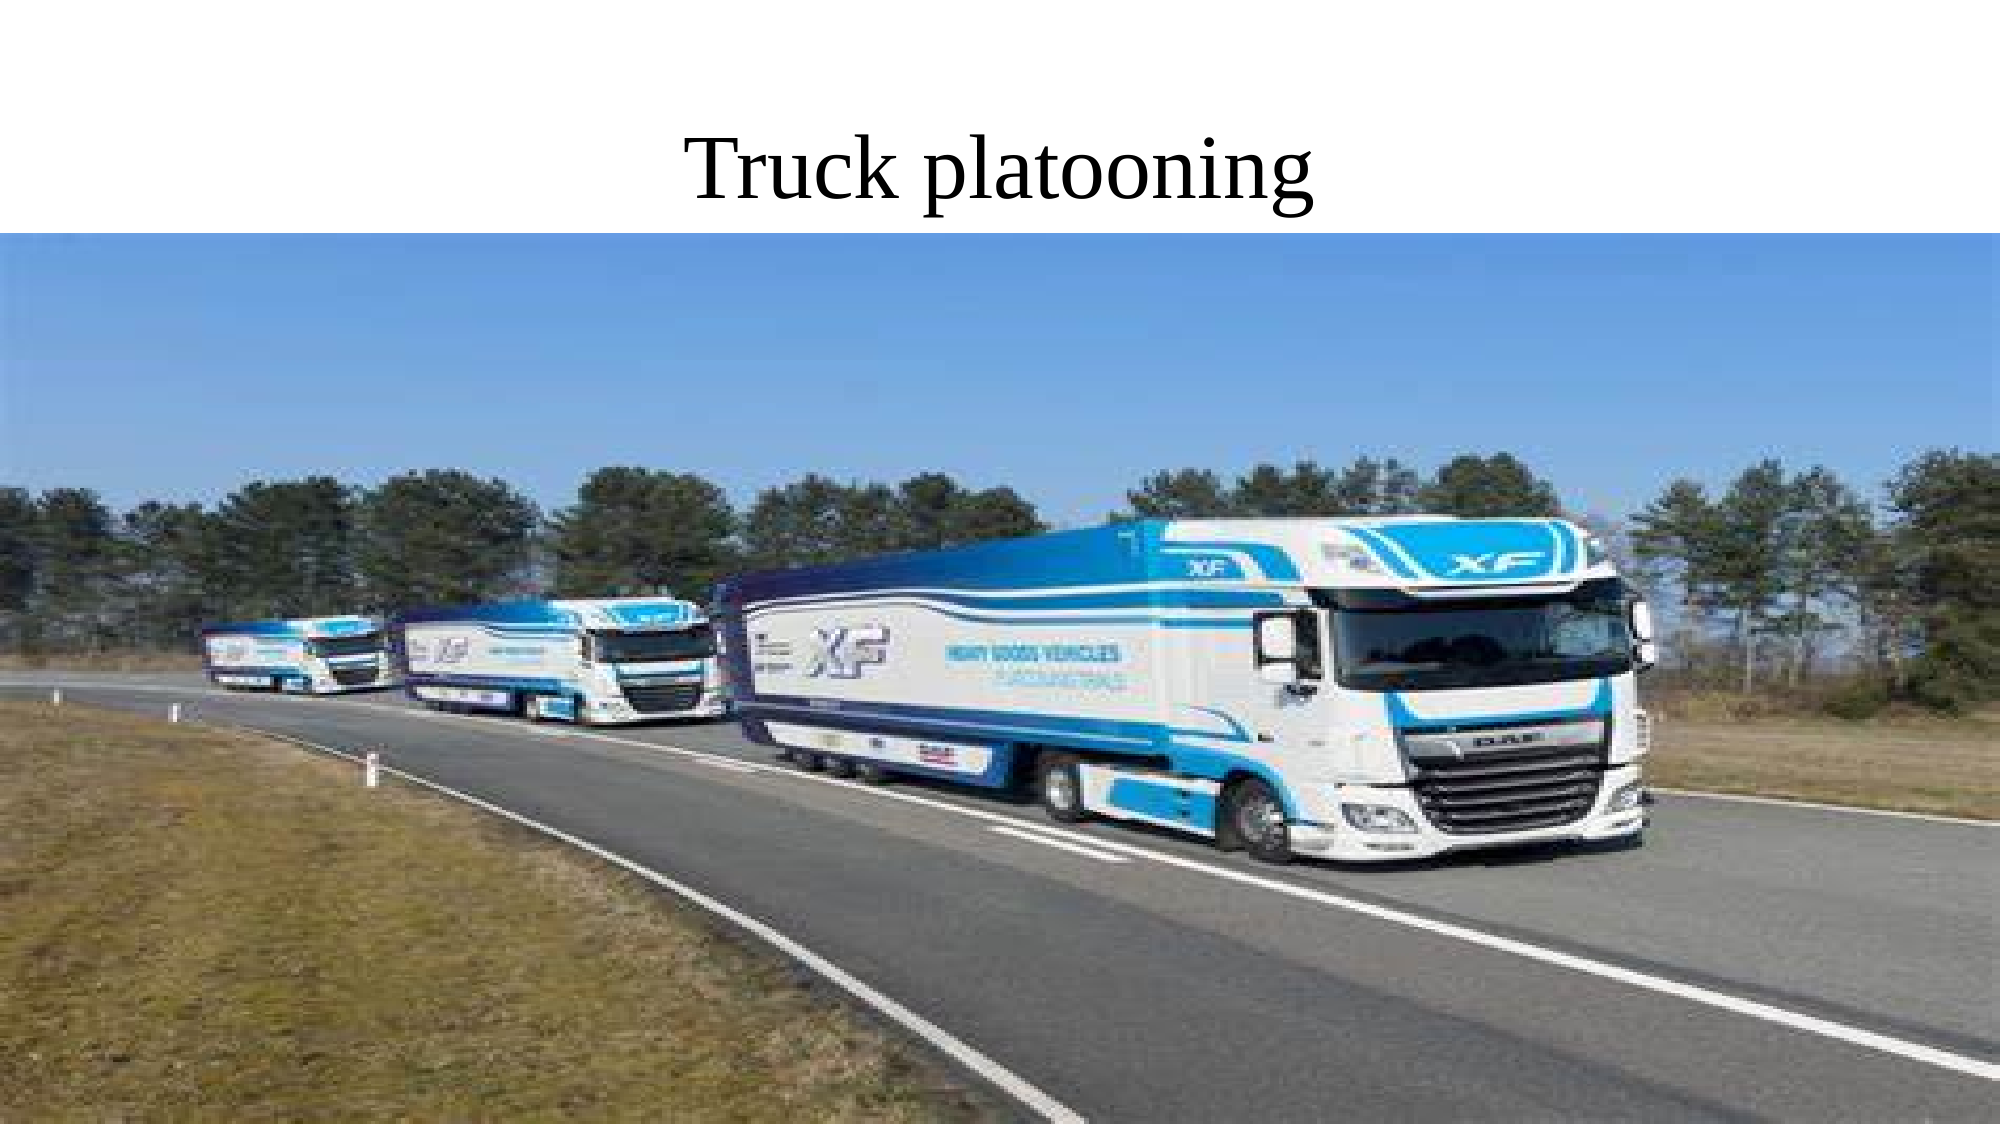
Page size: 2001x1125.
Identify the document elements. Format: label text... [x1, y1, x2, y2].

title Truck platooning [137, 59, 1863, 233]
picture [0, 233, 2000, 1124]
